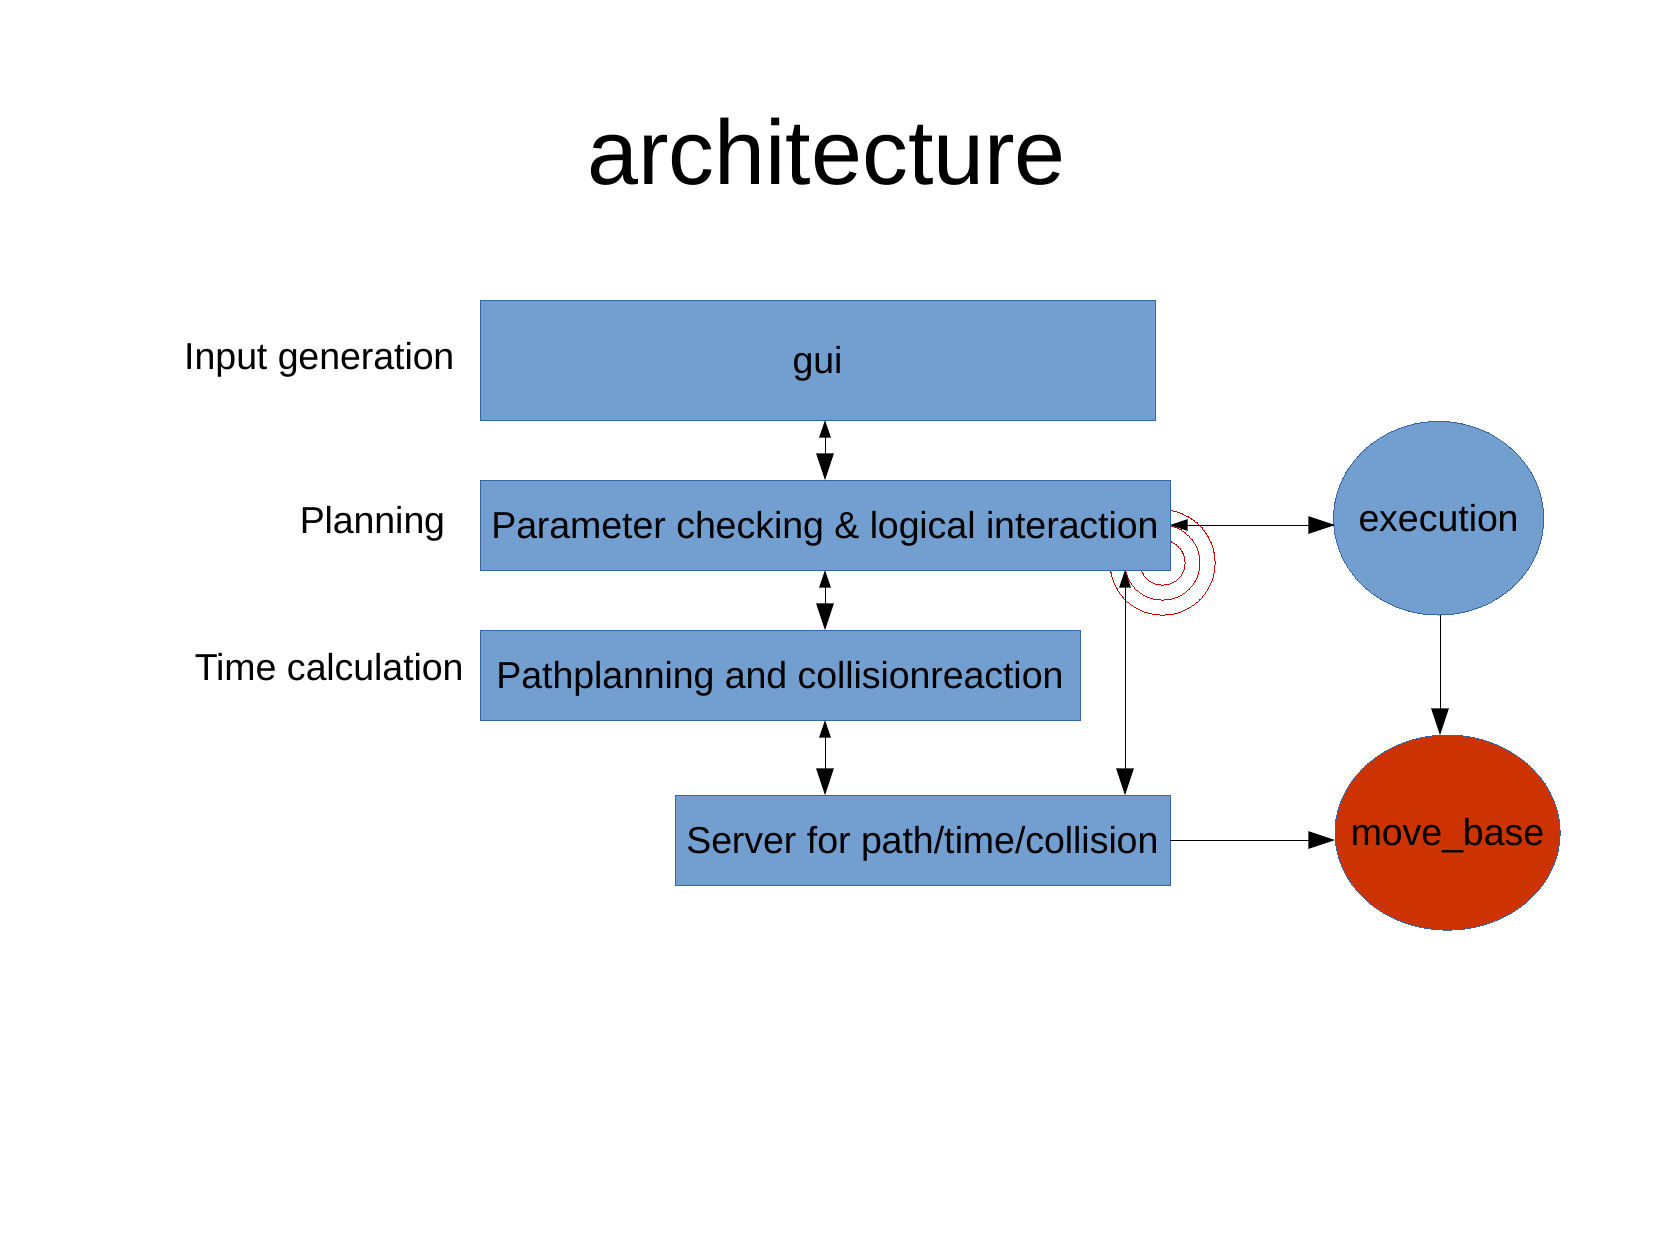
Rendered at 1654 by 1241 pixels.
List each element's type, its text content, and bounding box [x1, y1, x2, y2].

text_box Time calculation [180, 639, 481, 781]
text_box gui [480, 300, 1156, 421]
text_box Parameter checking & logical interaction [480, 480, 1171, 571]
text_box Server for path/time/collision [675, 795, 1171, 886]
title architecture [82, 49, 1571, 257]
text_box execution [1333, 421, 1544, 616]
text_box Input generation [169, 328, 470, 386]
text_box Planning [285, 492, 471, 592]
text_box Pathplanning and collisionreaction [480, 630, 1081, 721]
text_box move_base [1335, 735, 1561, 931]
